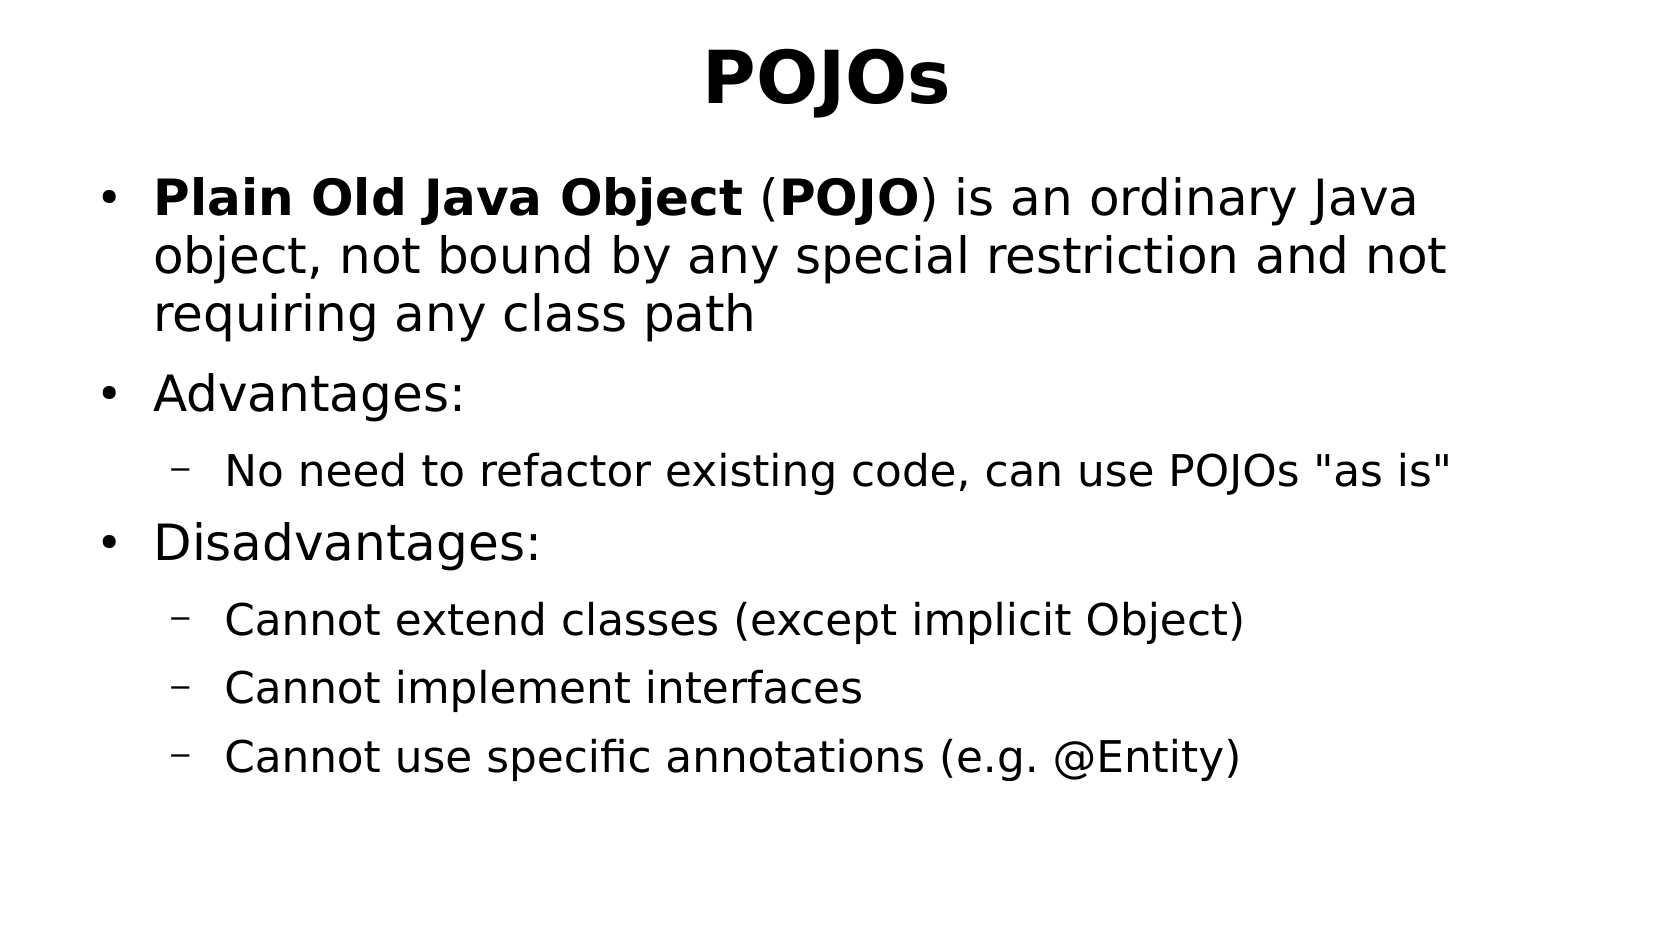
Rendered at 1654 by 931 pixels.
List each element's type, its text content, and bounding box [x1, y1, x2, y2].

list Plain Old Java Object (POJO) is an ordinary Java object, not bound by any special restriction and not requiring any class path Advantages: No need to refactor existing code, can use POJOs "as is" Disadvantages: Cannot extend classes (except implicit Object) Cannot implement interfaces Cannot use specific annotations (e.g. @Entity) [82, 168, 1538, 889]
title POJOs [82, 23, 1571, 133]
